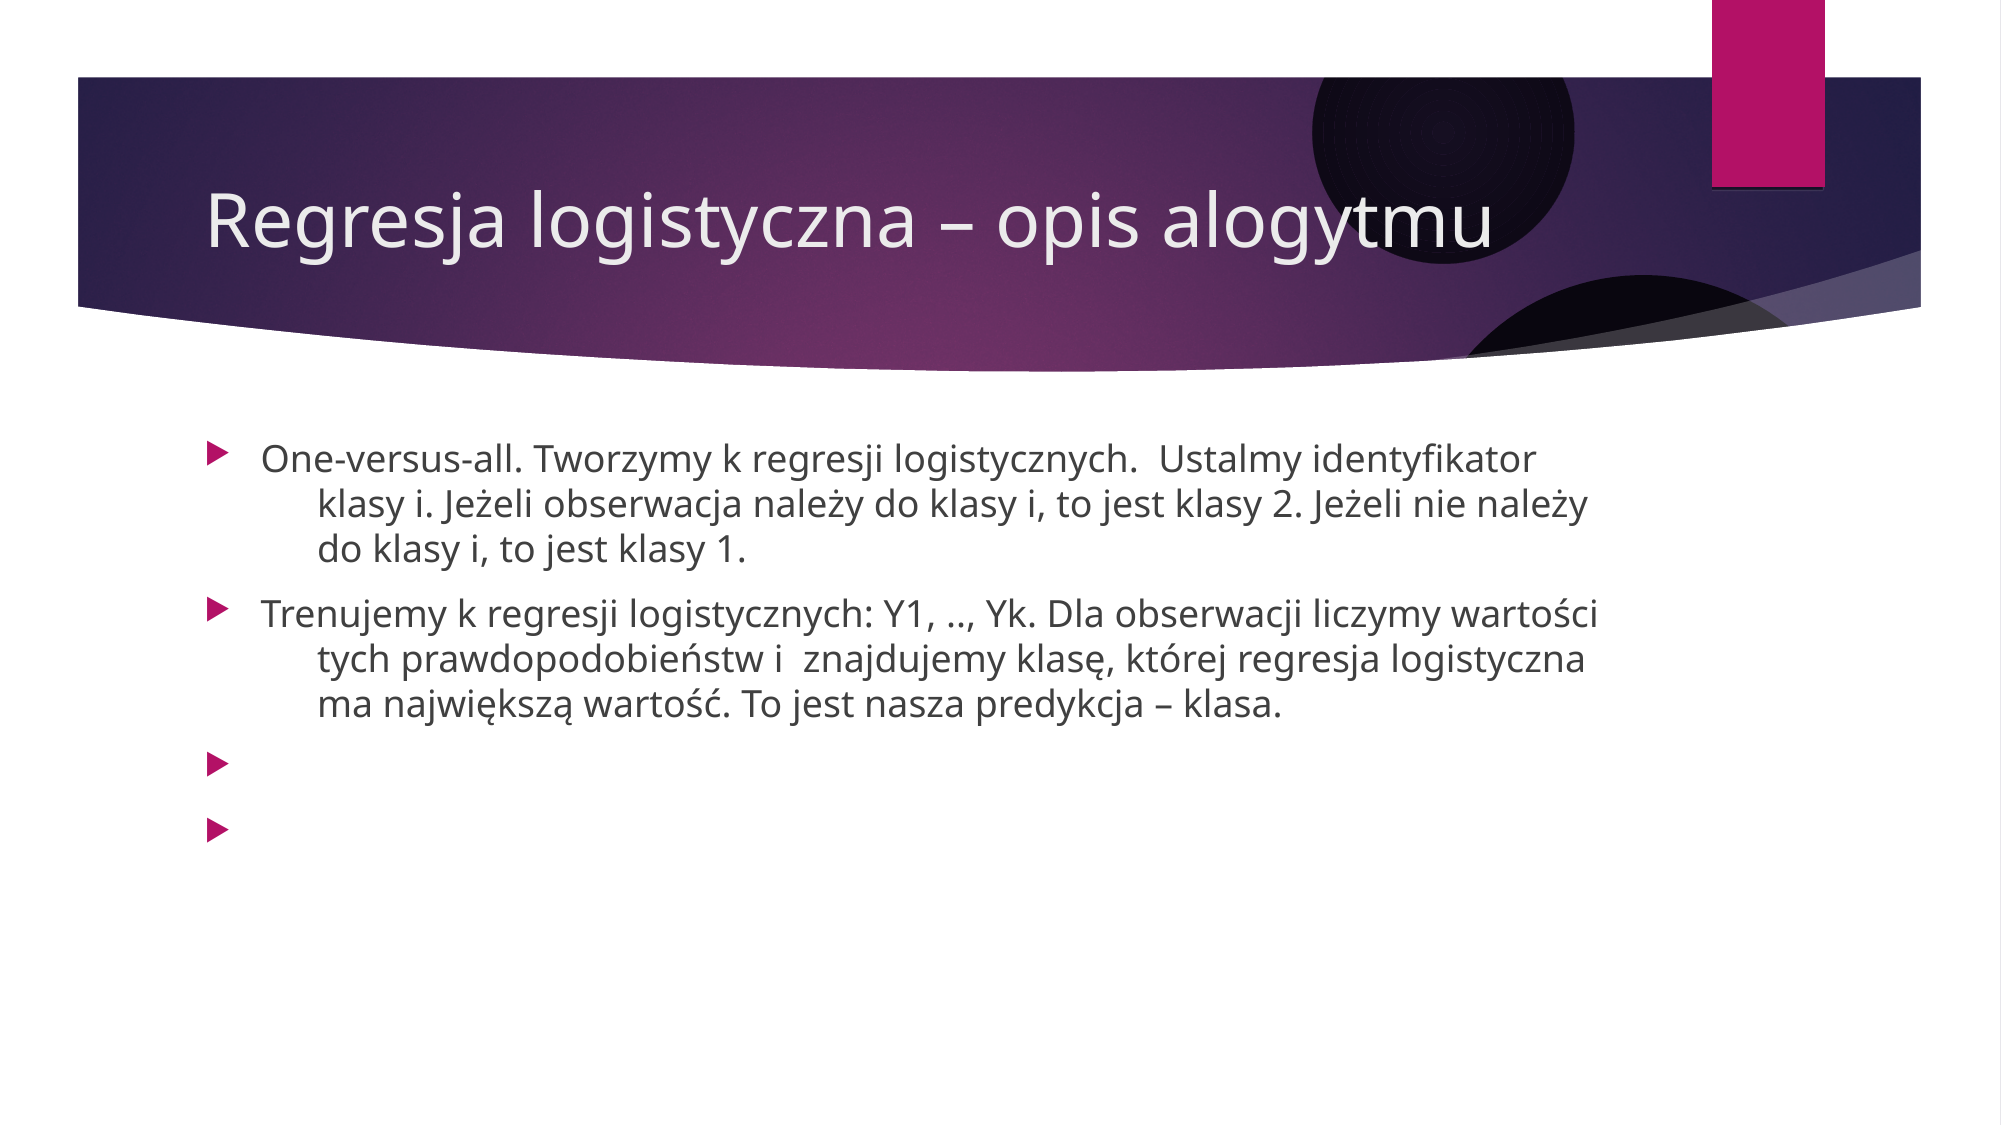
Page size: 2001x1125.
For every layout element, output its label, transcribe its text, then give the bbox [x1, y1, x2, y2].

title Regresja logistyczna – opis alogytmu [189, 159, 1627, 276]
list One-versus-all. Tworzymy k regresji logistycznych. Ustalmy identyfikator klasy i. Jeżeli obserwacja należy do klasy i, to jest klasy 2. Jeżeli nie należy do klasy i, to jest klasy 1. Trenujemy k regresji logistycznych: Y1, .., Yk. Dla obserwacji liczymy wartości tych prawdopodobieństw i znajdujemy klasę, której regresja logistyczna ma największą wartość. To jest nasza predykcja – klasa. [189, 427, 1638, 988]
